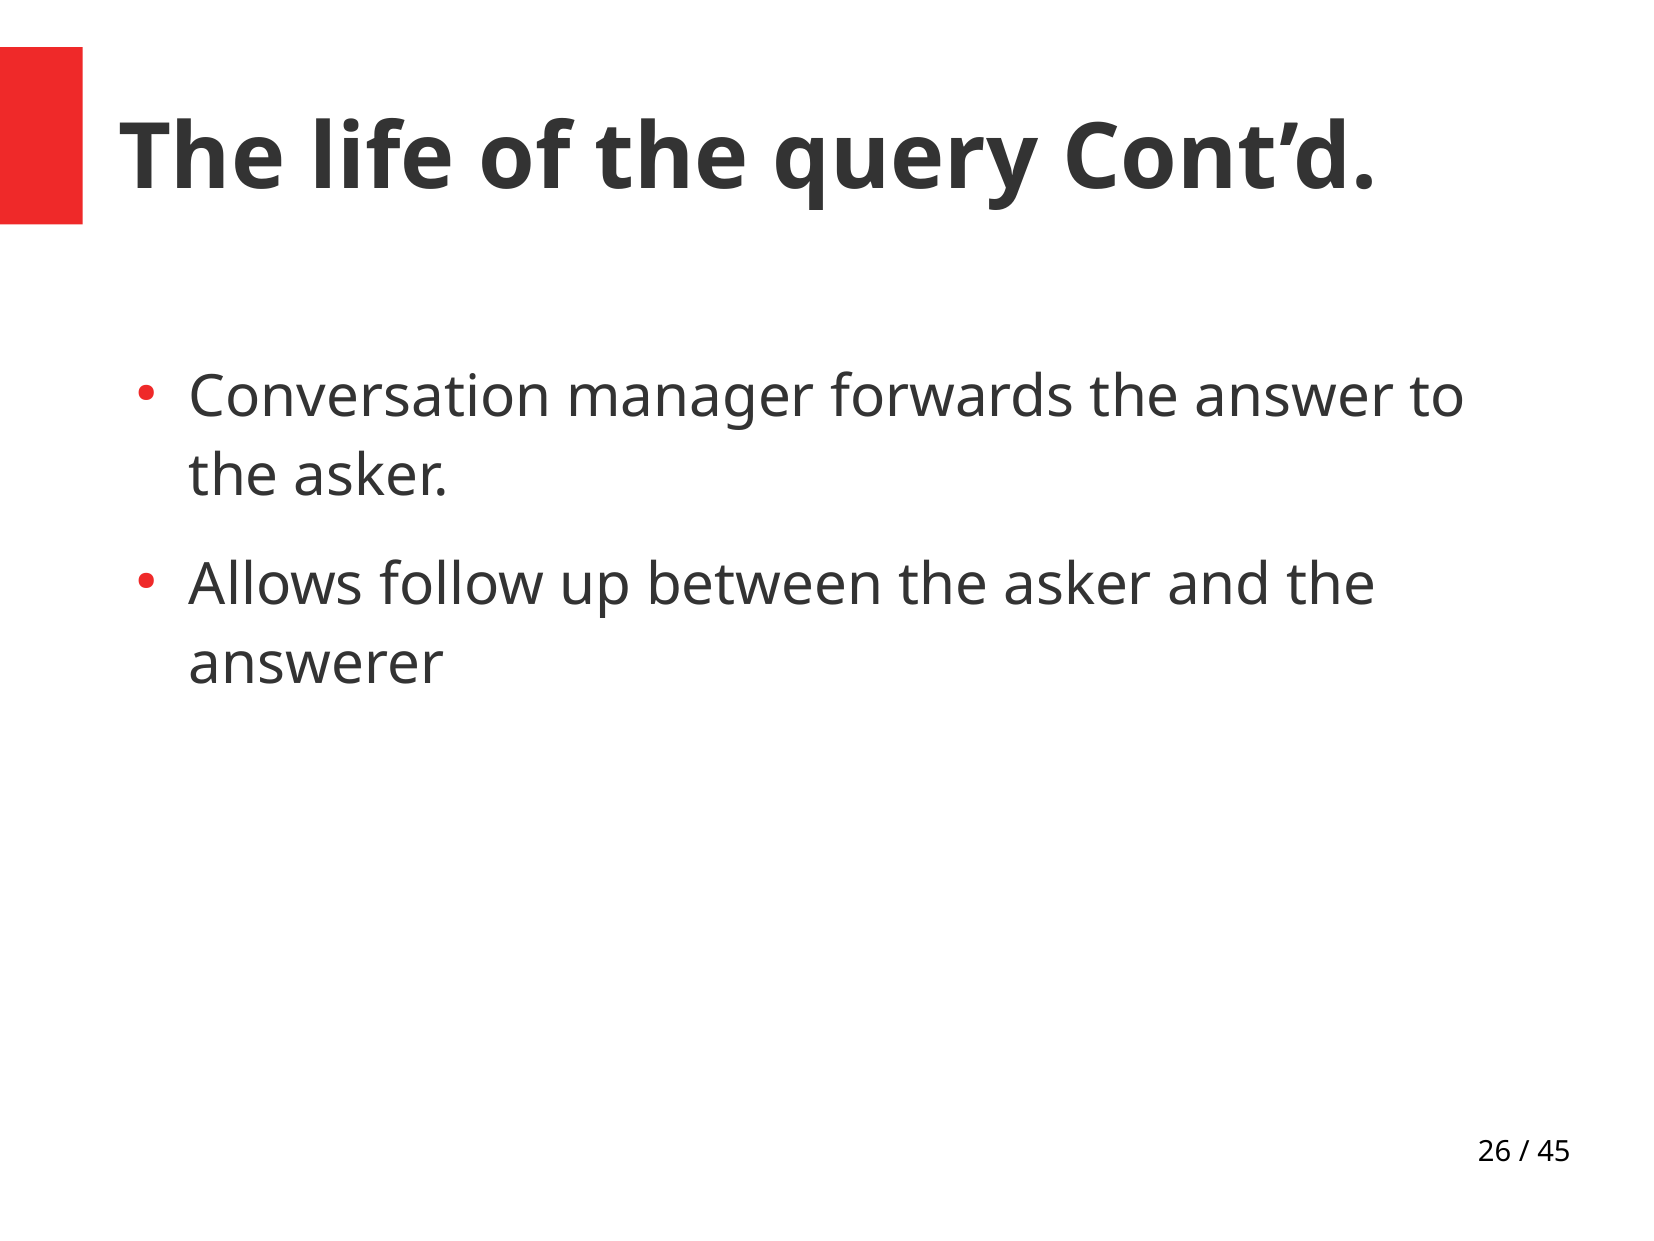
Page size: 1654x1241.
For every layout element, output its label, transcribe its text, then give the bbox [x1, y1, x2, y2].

list Conversation manager forwards the answer to the asker. Allows follow up between the asker and the answerer [118, 354, 1536, 1074]
title The life of the query Cont’d. [118, 49, 1571, 257]
